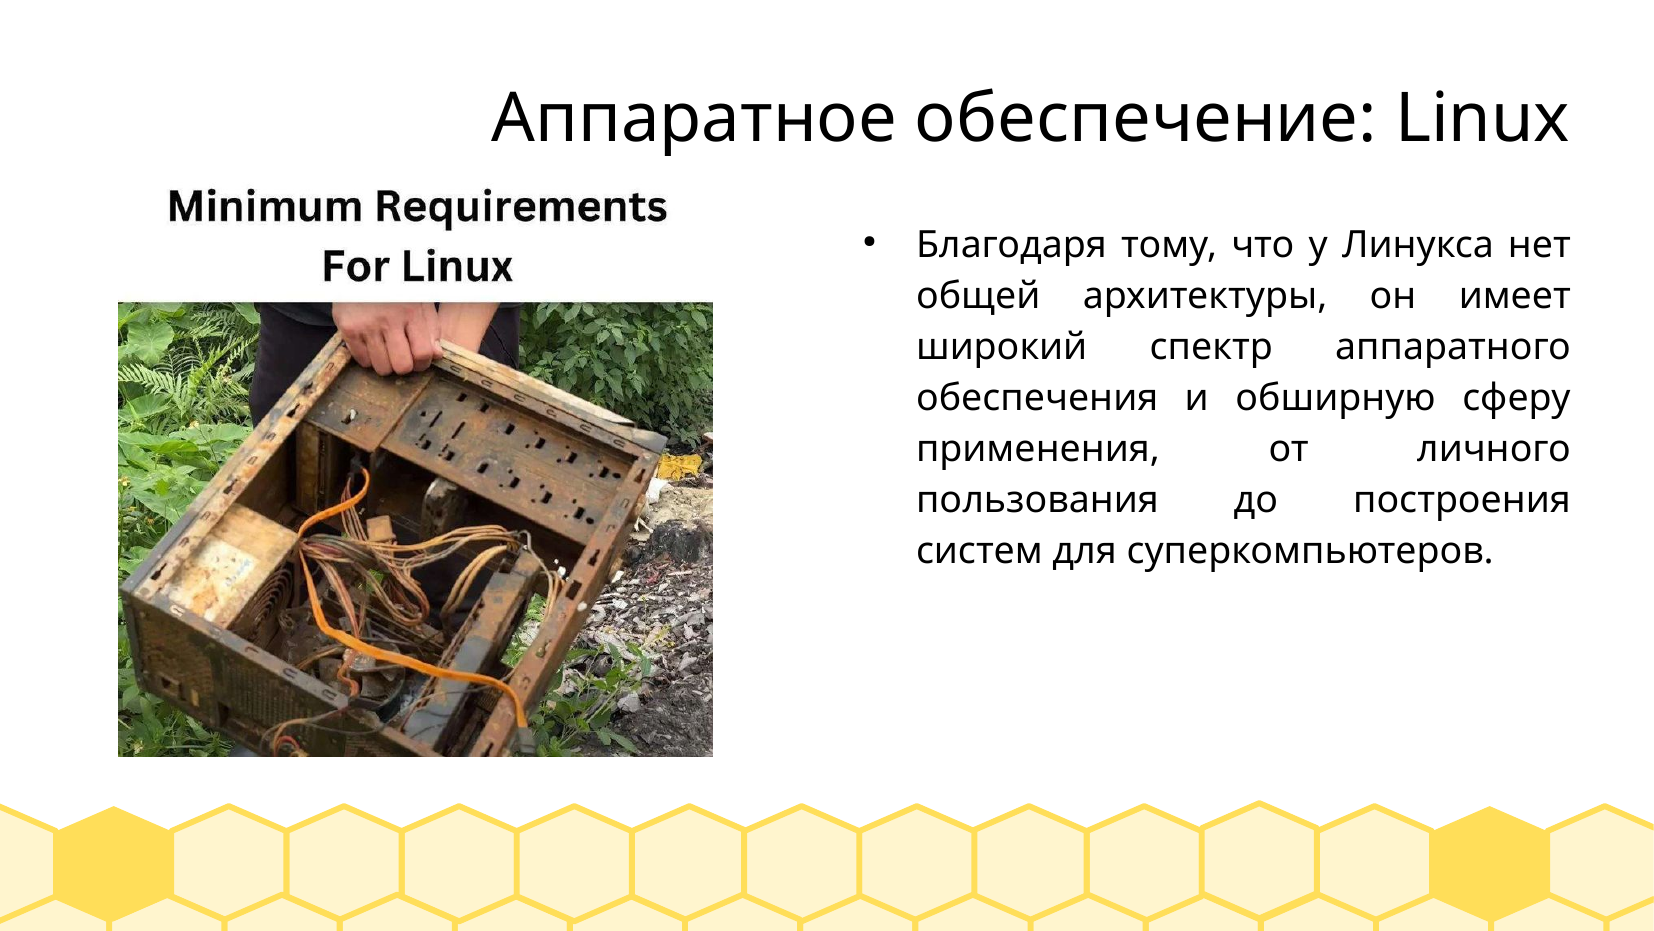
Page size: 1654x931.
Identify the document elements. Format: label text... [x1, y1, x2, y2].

title Аппаратное обеспечение: Linux [82, 37, 1571, 193]
picture [118, 156, 713, 758]
list Благодаря тому, что у Линукса нет общей архитектуры, он имеет широкий спектр аппаратного обеспечения и обширную сферу применения, от личного пользования до построения систем для суперкомпьютеров. [845, 217, 1572, 758]
